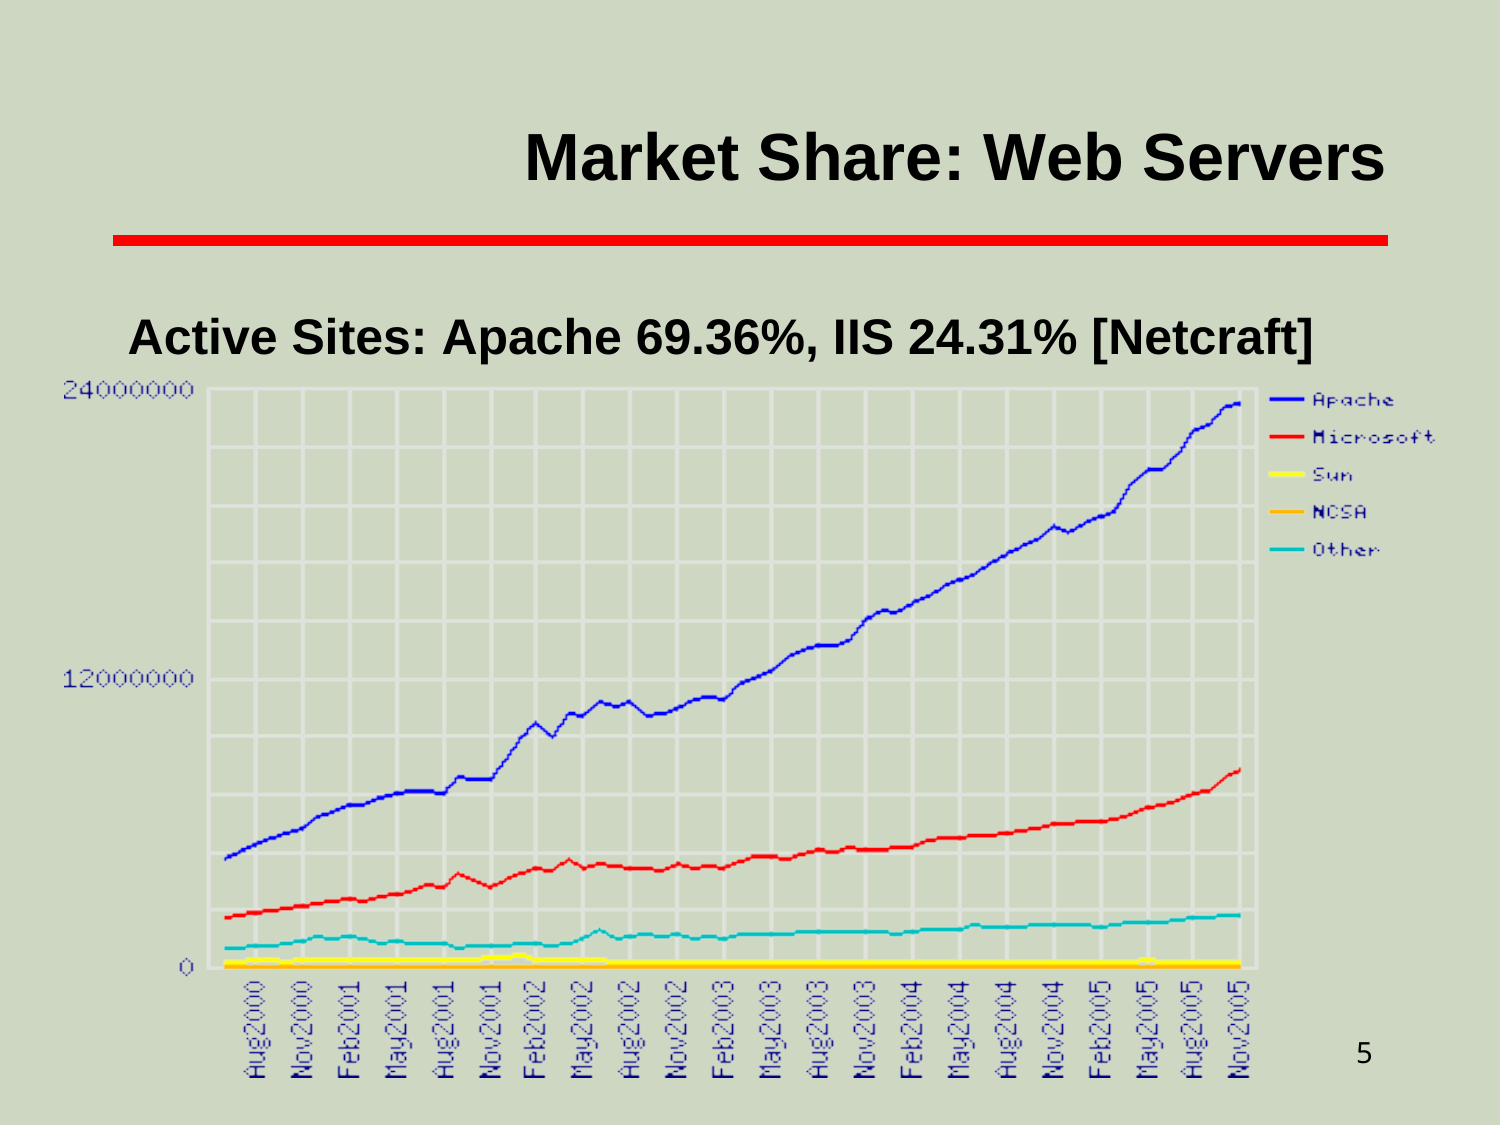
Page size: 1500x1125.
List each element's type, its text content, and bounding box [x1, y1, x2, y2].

list Active Sites: Apache 69.36%, IIS 24.31% [Netcraft] [110, 312, 1391, 374]
title Market Share: Web Servers [337, 85, 1388, 224]
picture [64, 374, 1450, 1078]
